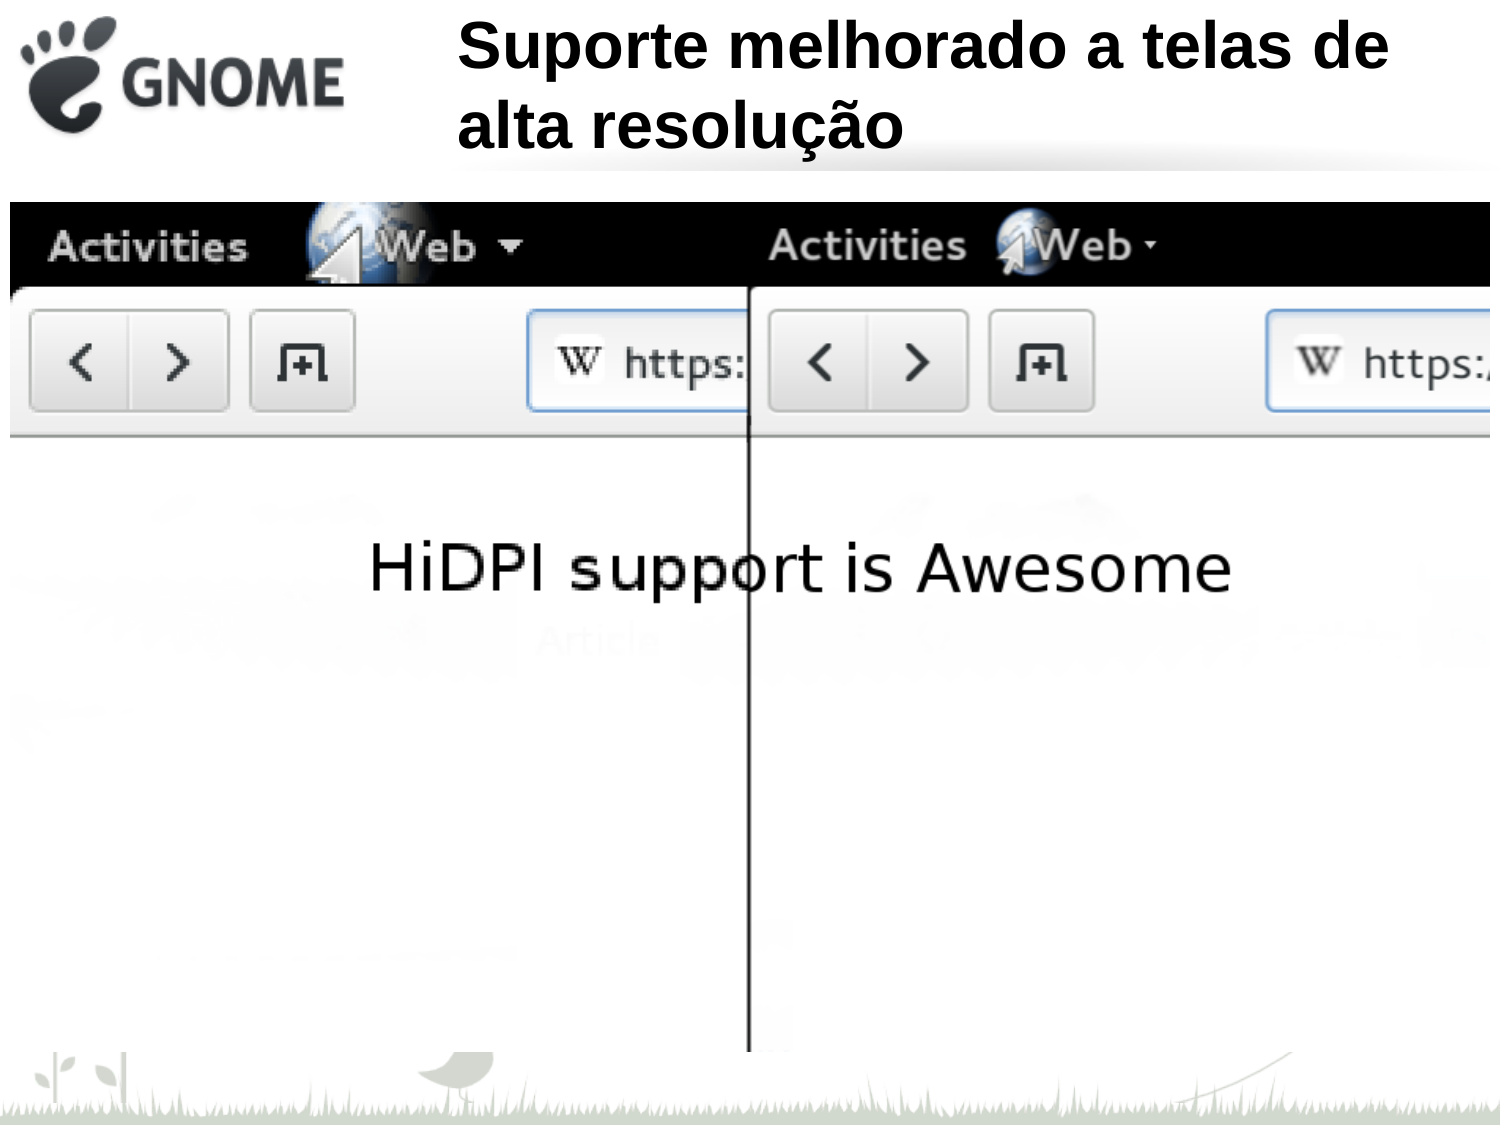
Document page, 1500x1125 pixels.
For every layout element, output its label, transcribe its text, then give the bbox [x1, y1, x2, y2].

title Suporte melhorado a telas de alta resolução [442, 0, 1500, 178]
picture [0, 202, 1500, 1125]
picture [16, 15, 349, 142]
